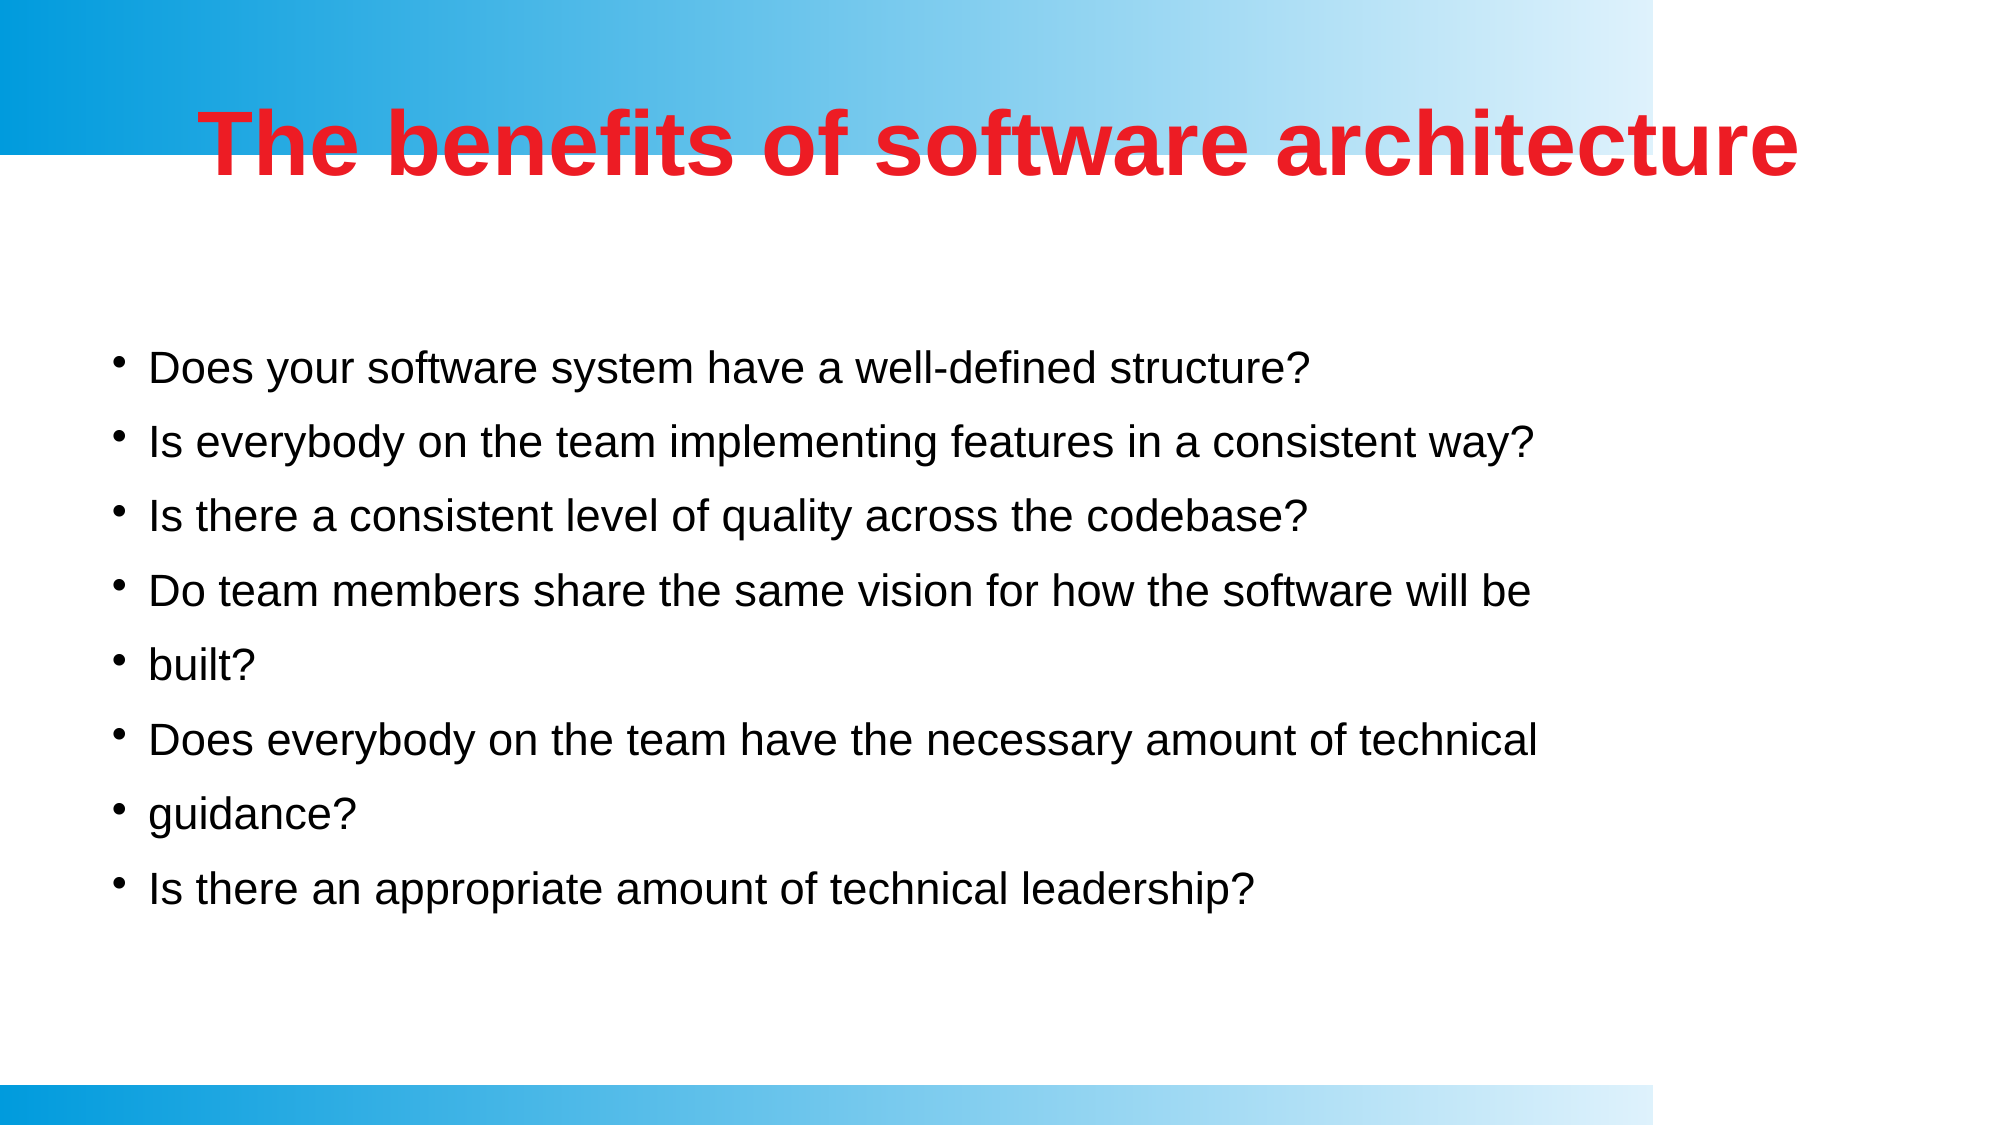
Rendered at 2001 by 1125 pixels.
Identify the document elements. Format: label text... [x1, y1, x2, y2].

list Does your software system have a well-defined structure? Is everybody on the team implementing features in a consistent way? Is there a consistent level of quality across the codebase? Do team members share the same vision for how the software will be built? Does everybody on the team have the necessary amount of technical guidance? Is there an appropriate amount of technical leadership? [99, 263, 1900, 916]
title The benefits of software architecture [99, 44, 1900, 233]
